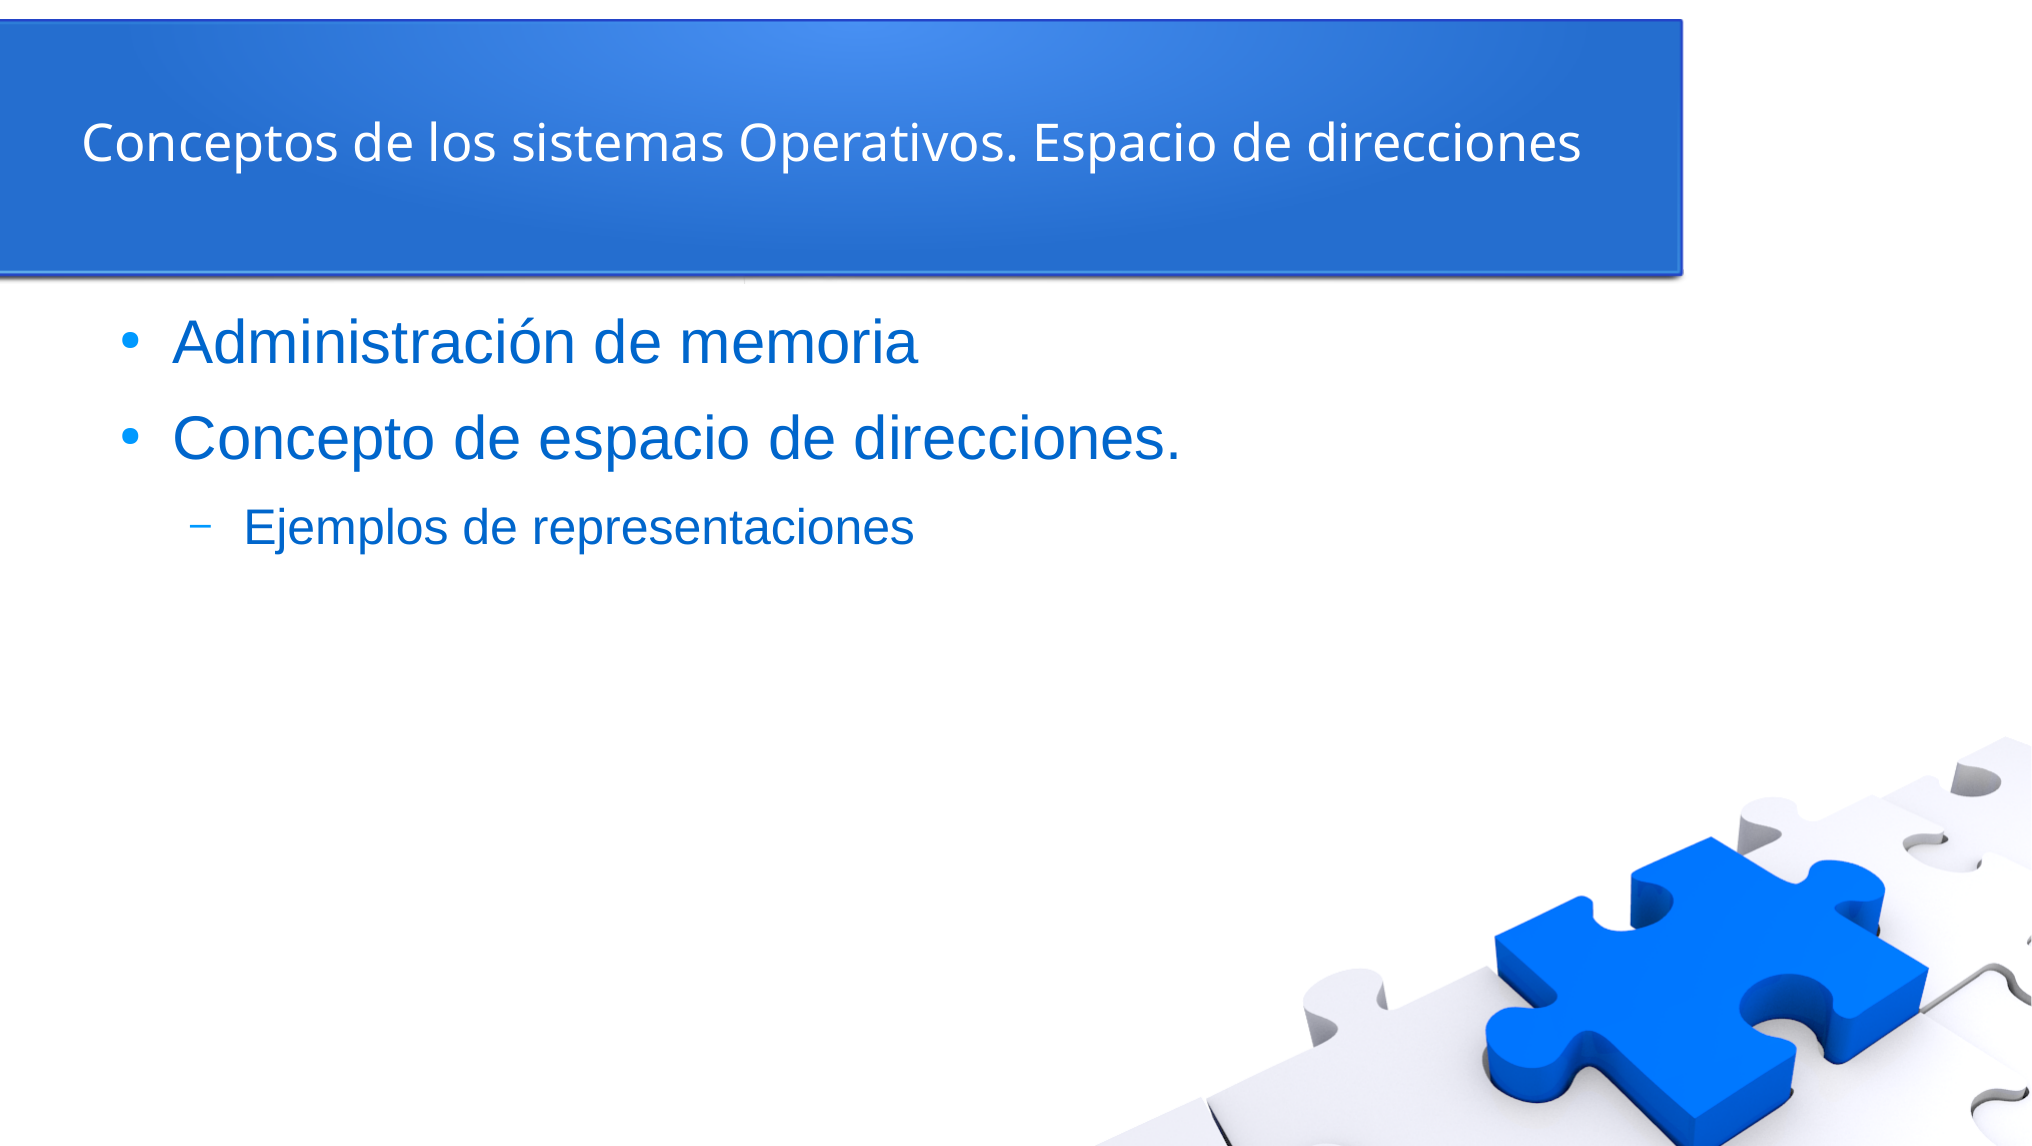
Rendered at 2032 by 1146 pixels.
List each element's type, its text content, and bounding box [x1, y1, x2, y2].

picture [1071, 605, 2032, 1146]
picture [0, 19, 1689, 284]
title Conceptos de los sistemas Operativos. Espacio de direcciones [0, 45, 1666, 237]
list Administración de memoria Concepto de espacio de direcciones. Ejemplos de representaciones [101, 307, 1619, 957]
